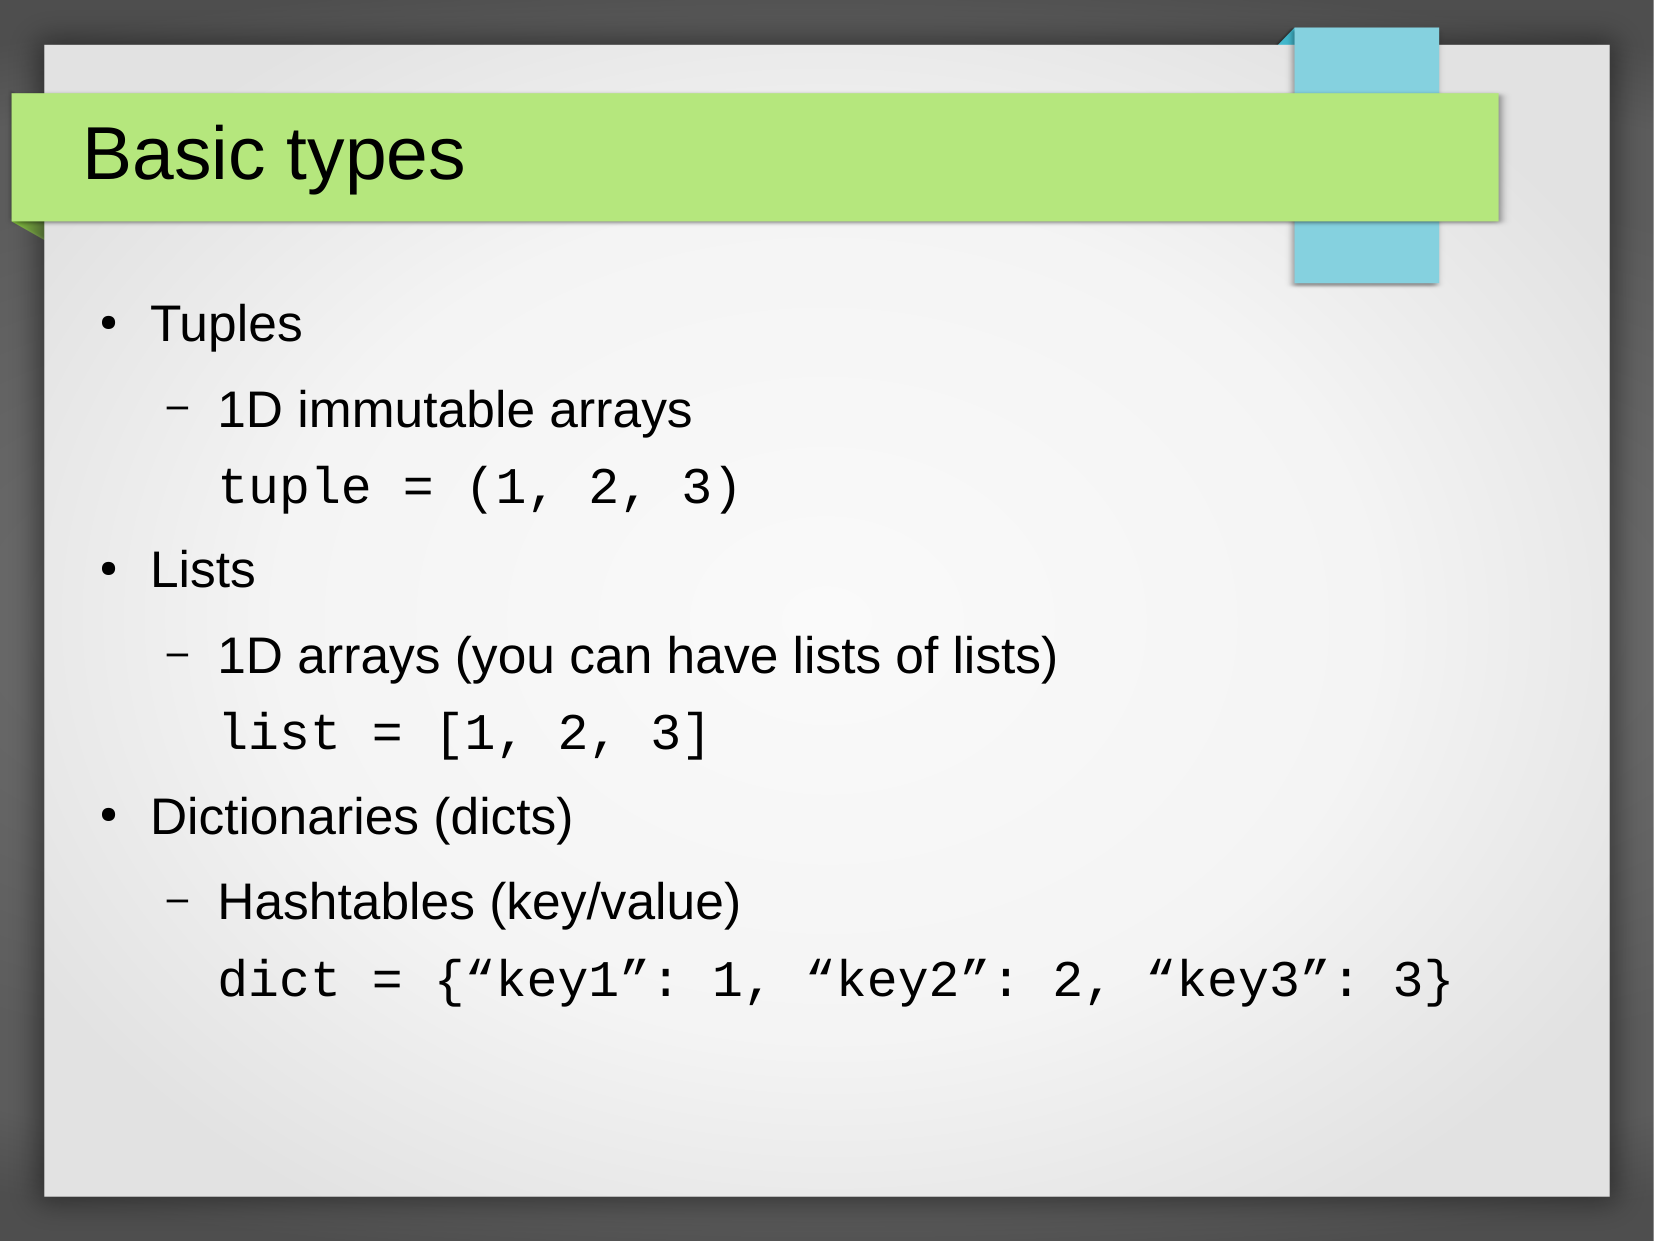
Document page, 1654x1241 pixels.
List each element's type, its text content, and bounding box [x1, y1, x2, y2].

title Basic types [82, 94, 1264, 213]
picture [0, 0, 1654, 1241]
list Tuples 1D immutable arrays tuple = (1, 2, 3) Lists 1D arrays (you can have lists of lists) list = [1, 2, 3] Dictionaries (dicts) Hashtables (key/value) dict = {“key1”: 1, “key2”: 2, “key3”: 3} [82, 295, 1571, 1015]
